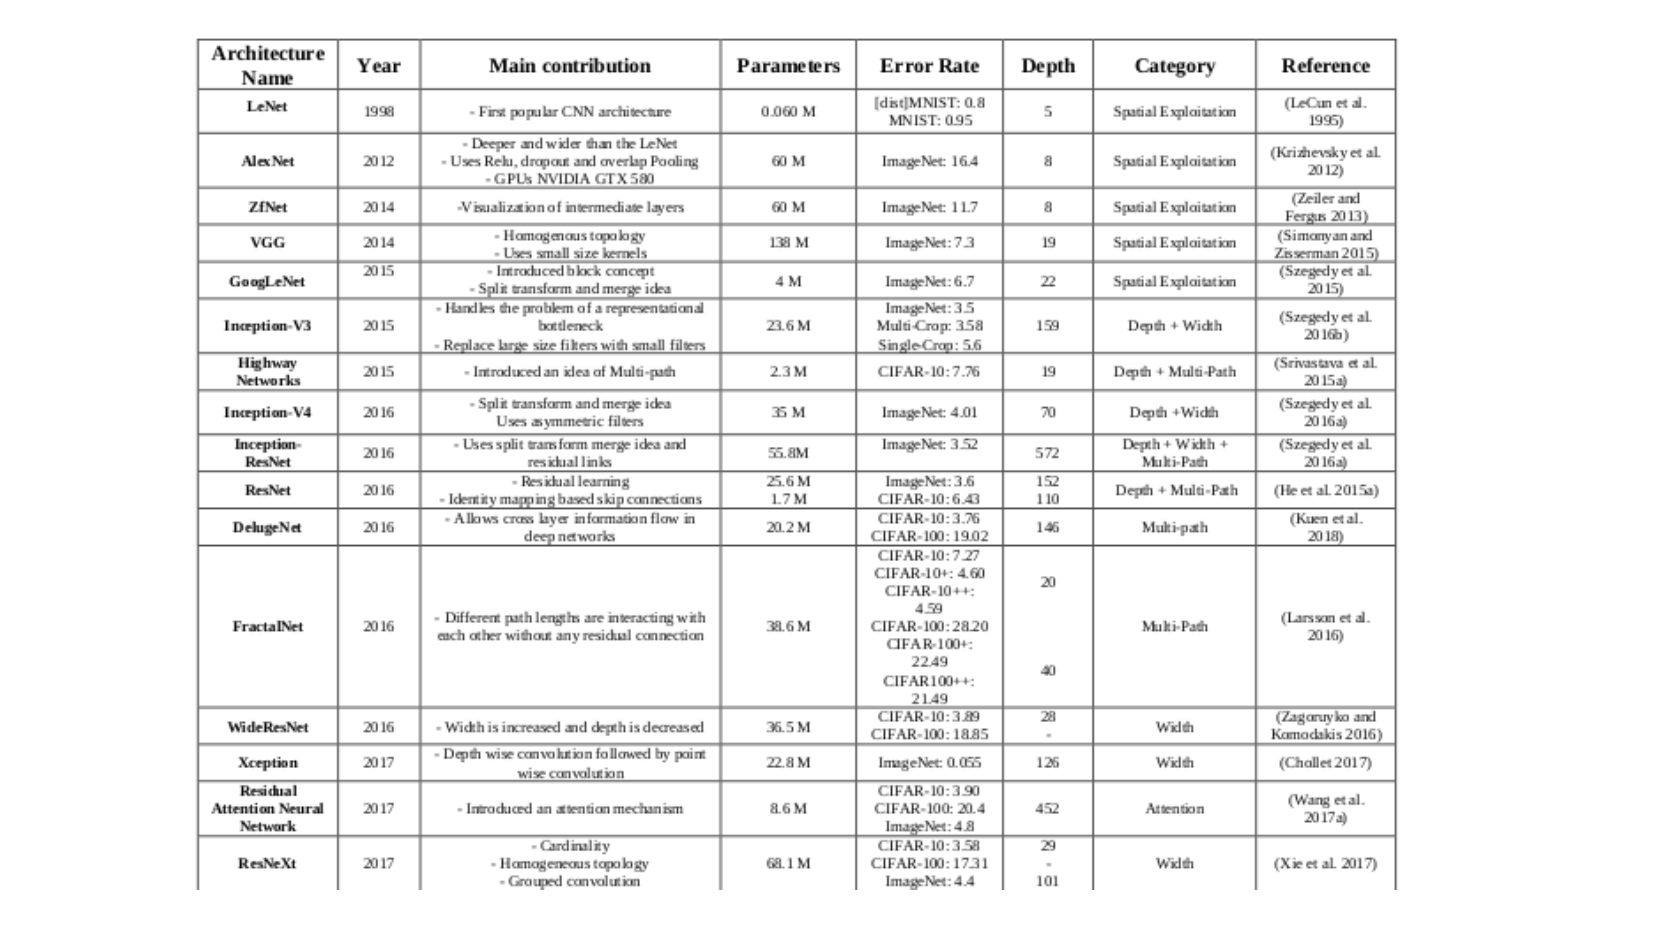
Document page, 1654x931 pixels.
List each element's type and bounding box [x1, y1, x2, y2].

picture [180, 25, 1411, 890]
